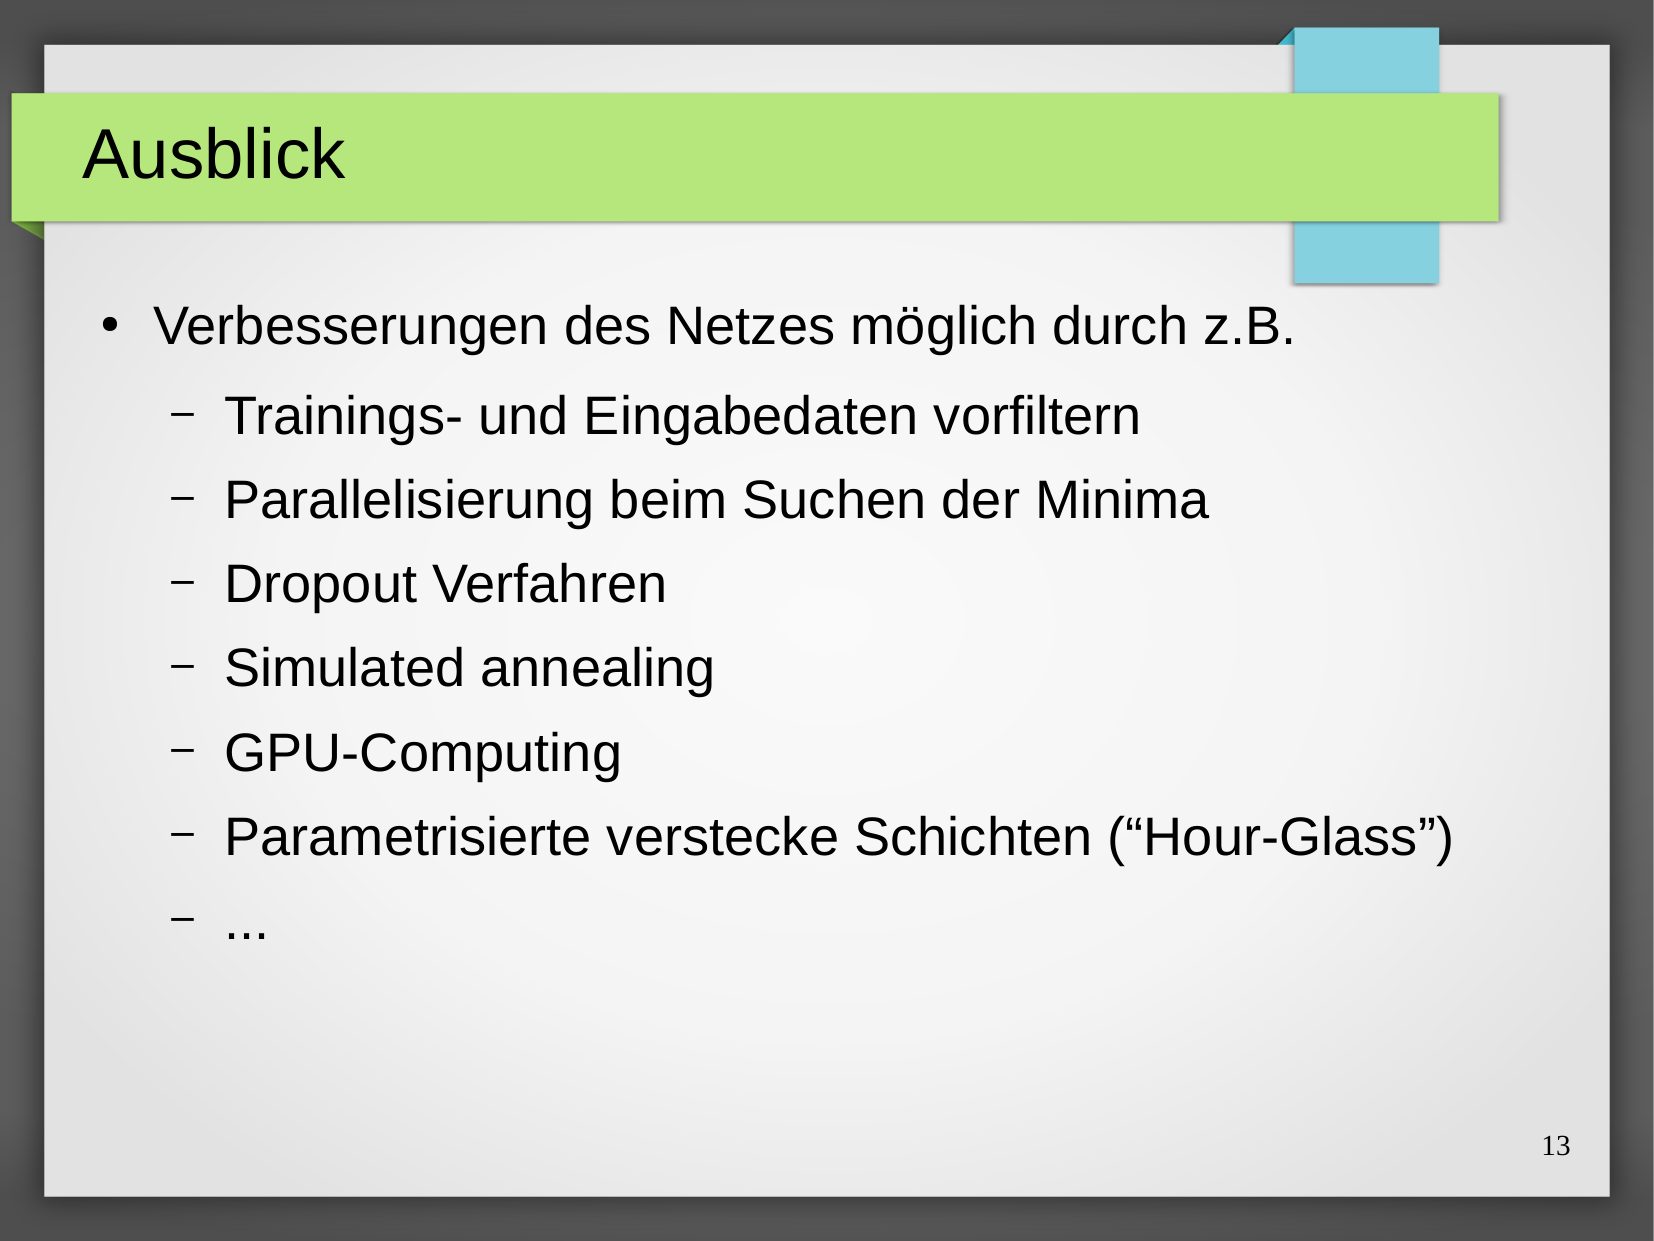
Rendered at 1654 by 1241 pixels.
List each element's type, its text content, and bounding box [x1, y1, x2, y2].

list Verbesserungen des Netzes möglich durch z.B. Trainings- und Eingabedaten vorfiltern Parallelisierung beim Suchen der Minima Dropout Verfahren Simulated annealing GPU-Computing Parametrisierte verstecke Schichten (“Hour-Glass”) ... [82, 295, 1571, 1015]
picture [0, 0, 1654, 1241]
title Ausblick [82, 94, 1264, 213]
